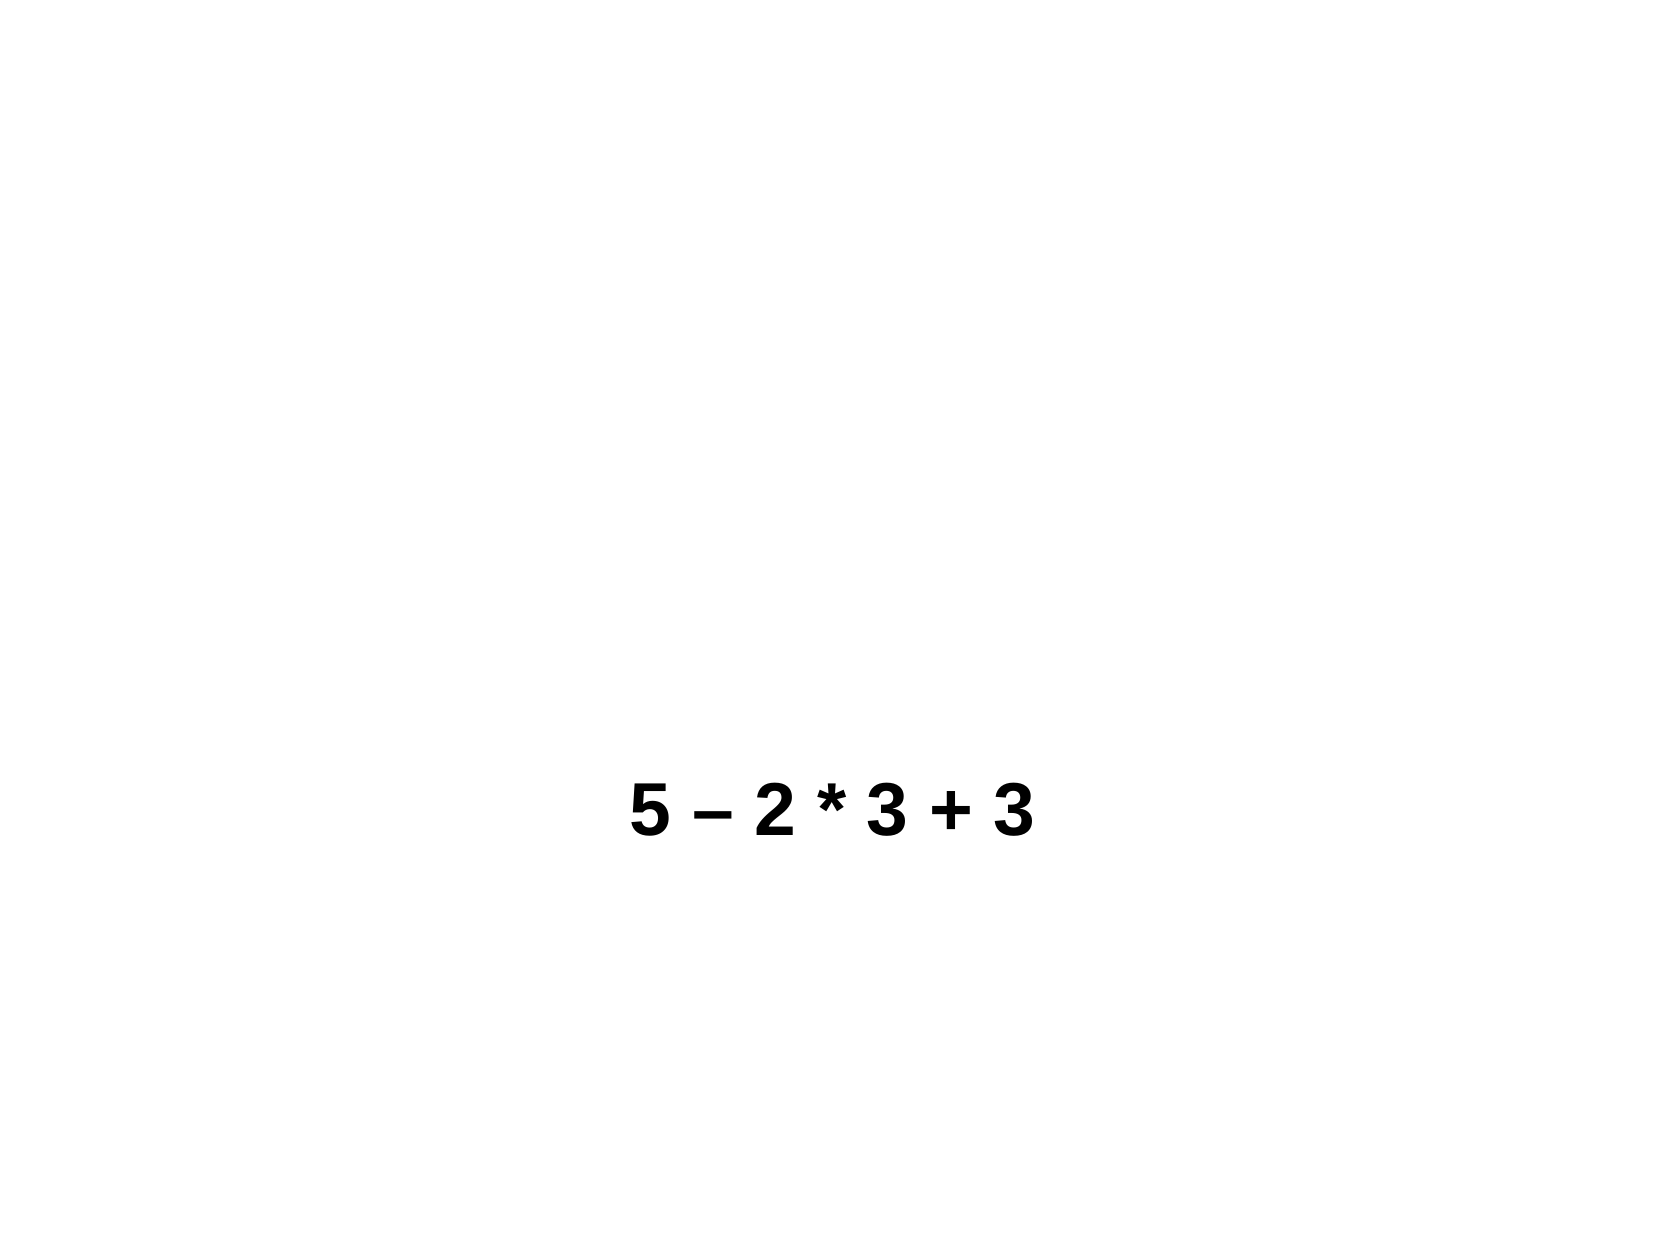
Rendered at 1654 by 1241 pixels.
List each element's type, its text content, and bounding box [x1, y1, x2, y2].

subtitle 5 – 2 * 3 + 3 [88, 449, 1577, 1169]
